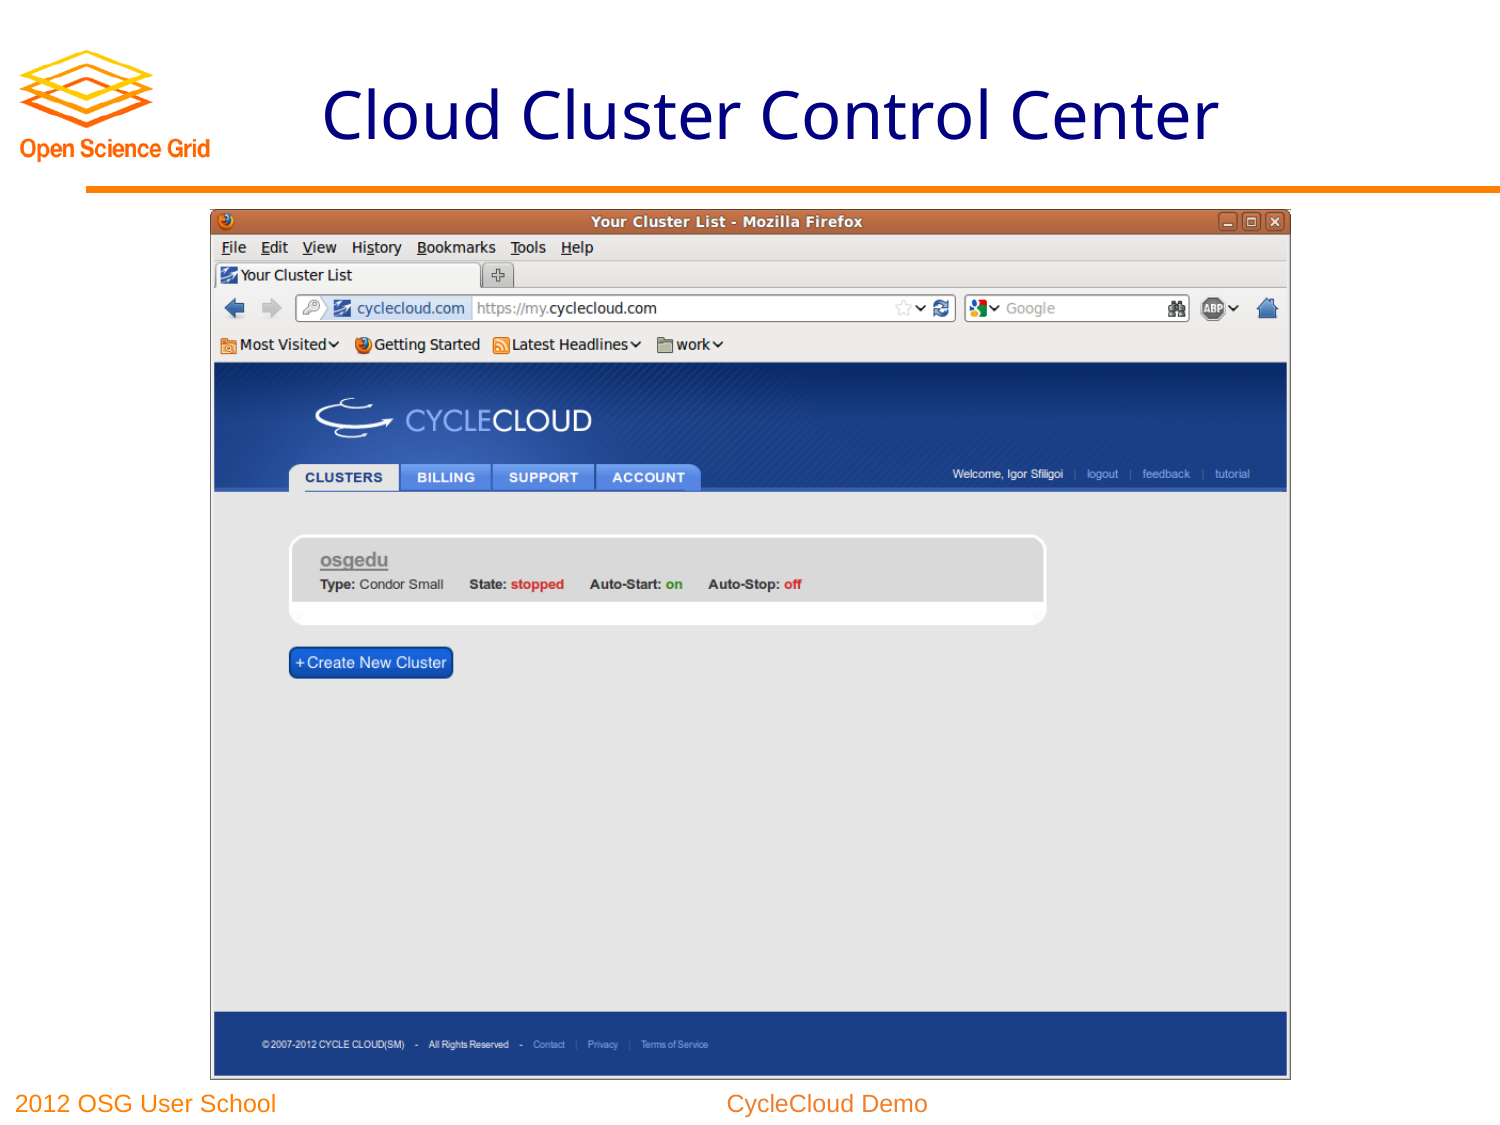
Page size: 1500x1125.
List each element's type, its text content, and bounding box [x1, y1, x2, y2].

title Cloud Cluster Control Center [201, 18, 1342, 207]
picture [210, 209, 1291, 1081]
picture [0, 27, 201, 179]
